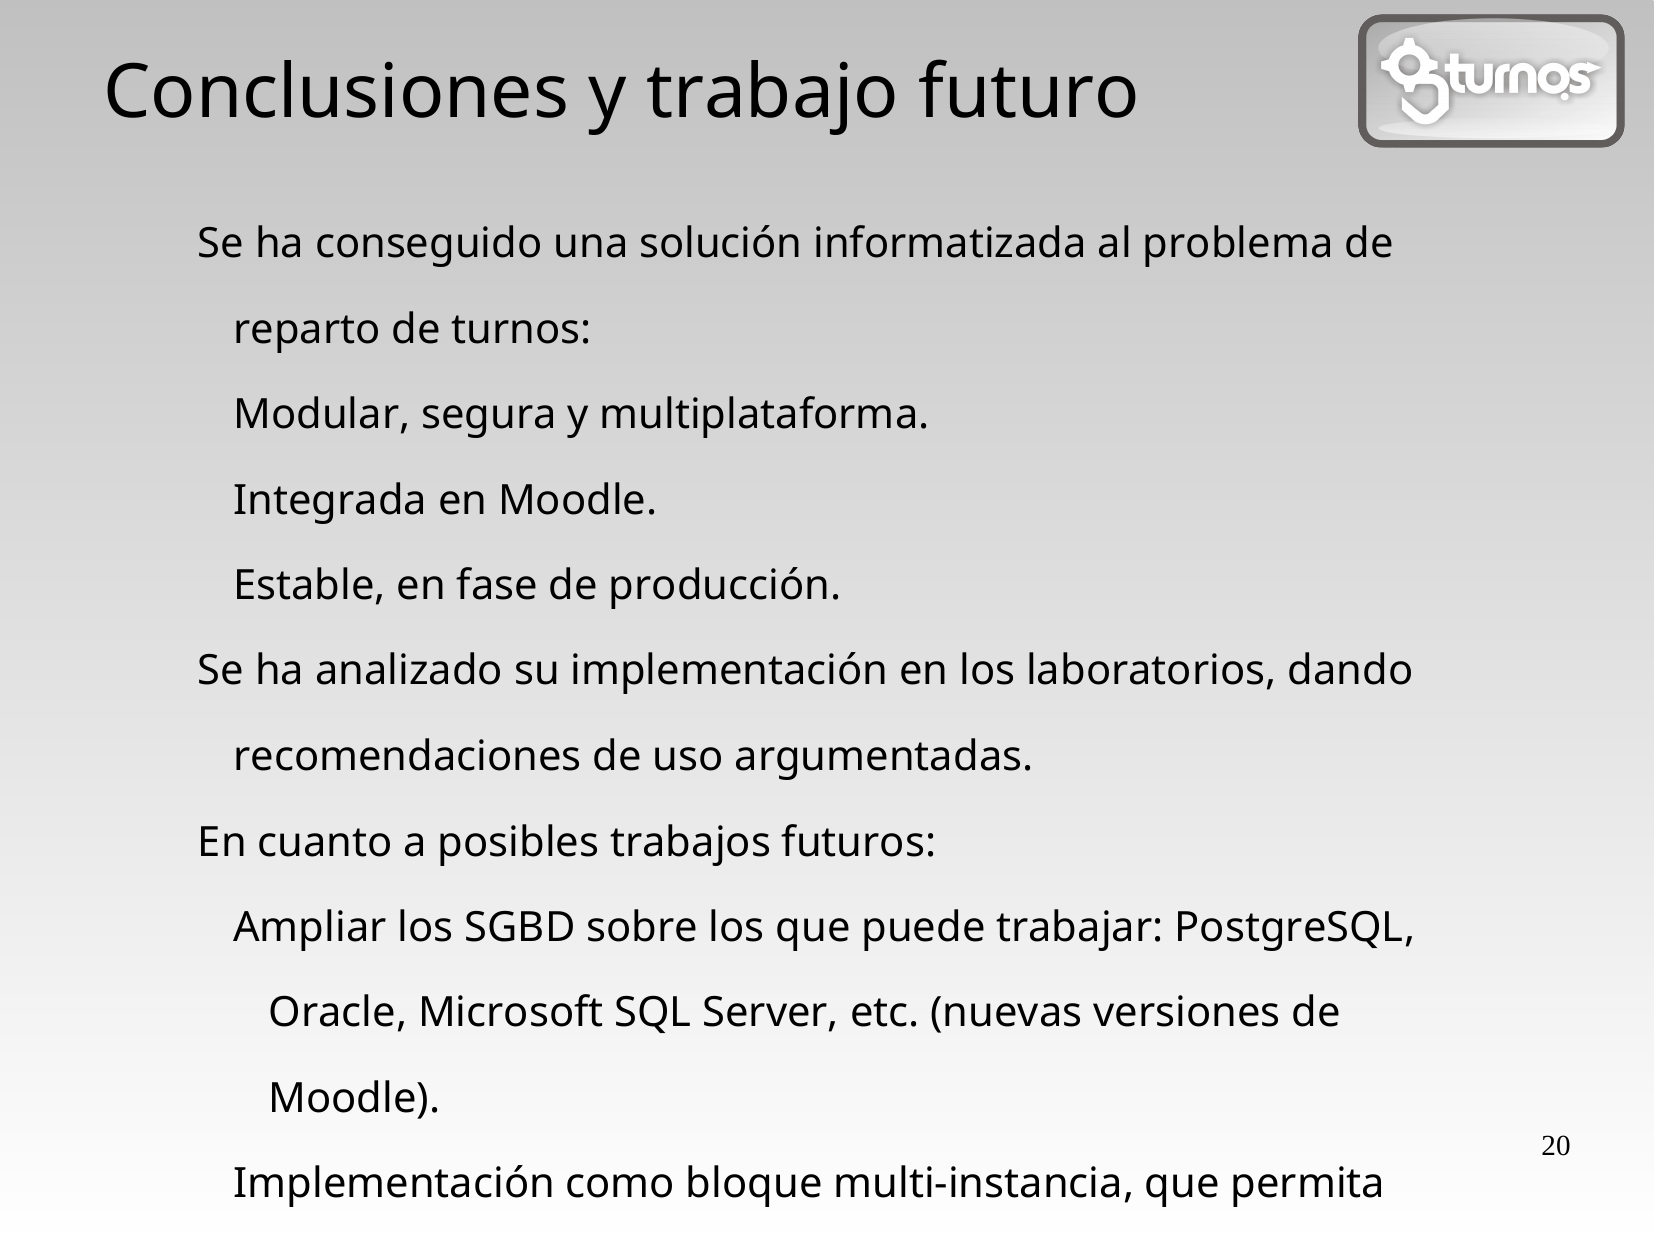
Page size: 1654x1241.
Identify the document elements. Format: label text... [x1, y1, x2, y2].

text_box Se ha conseguido una solución informatizada al problema de reparto de turnos: Modular, segura y multiplataforma. Integrada en Moodle. Estable, en fase de producción. Se ha analizado su implementación en los laboratorios, dando recomendaciones de uso argumentadas. En cuanto a posibles trabajos futuros: Ampliar los SGBD sobre los que puede trabajar: PostgreSQL, Oracle, Microsoft SQL Server, etc. (nuevas versiones de Moodle). Implementación como bloque multi-instancia, que permita trabajar con varios gestores de turnos a la vez. [147, 177, 1536, 1042]
text_box Conclusiones y trabajo futuro [88, 29, 1110, 132]
picture [1358, 14, 1625, 148]
